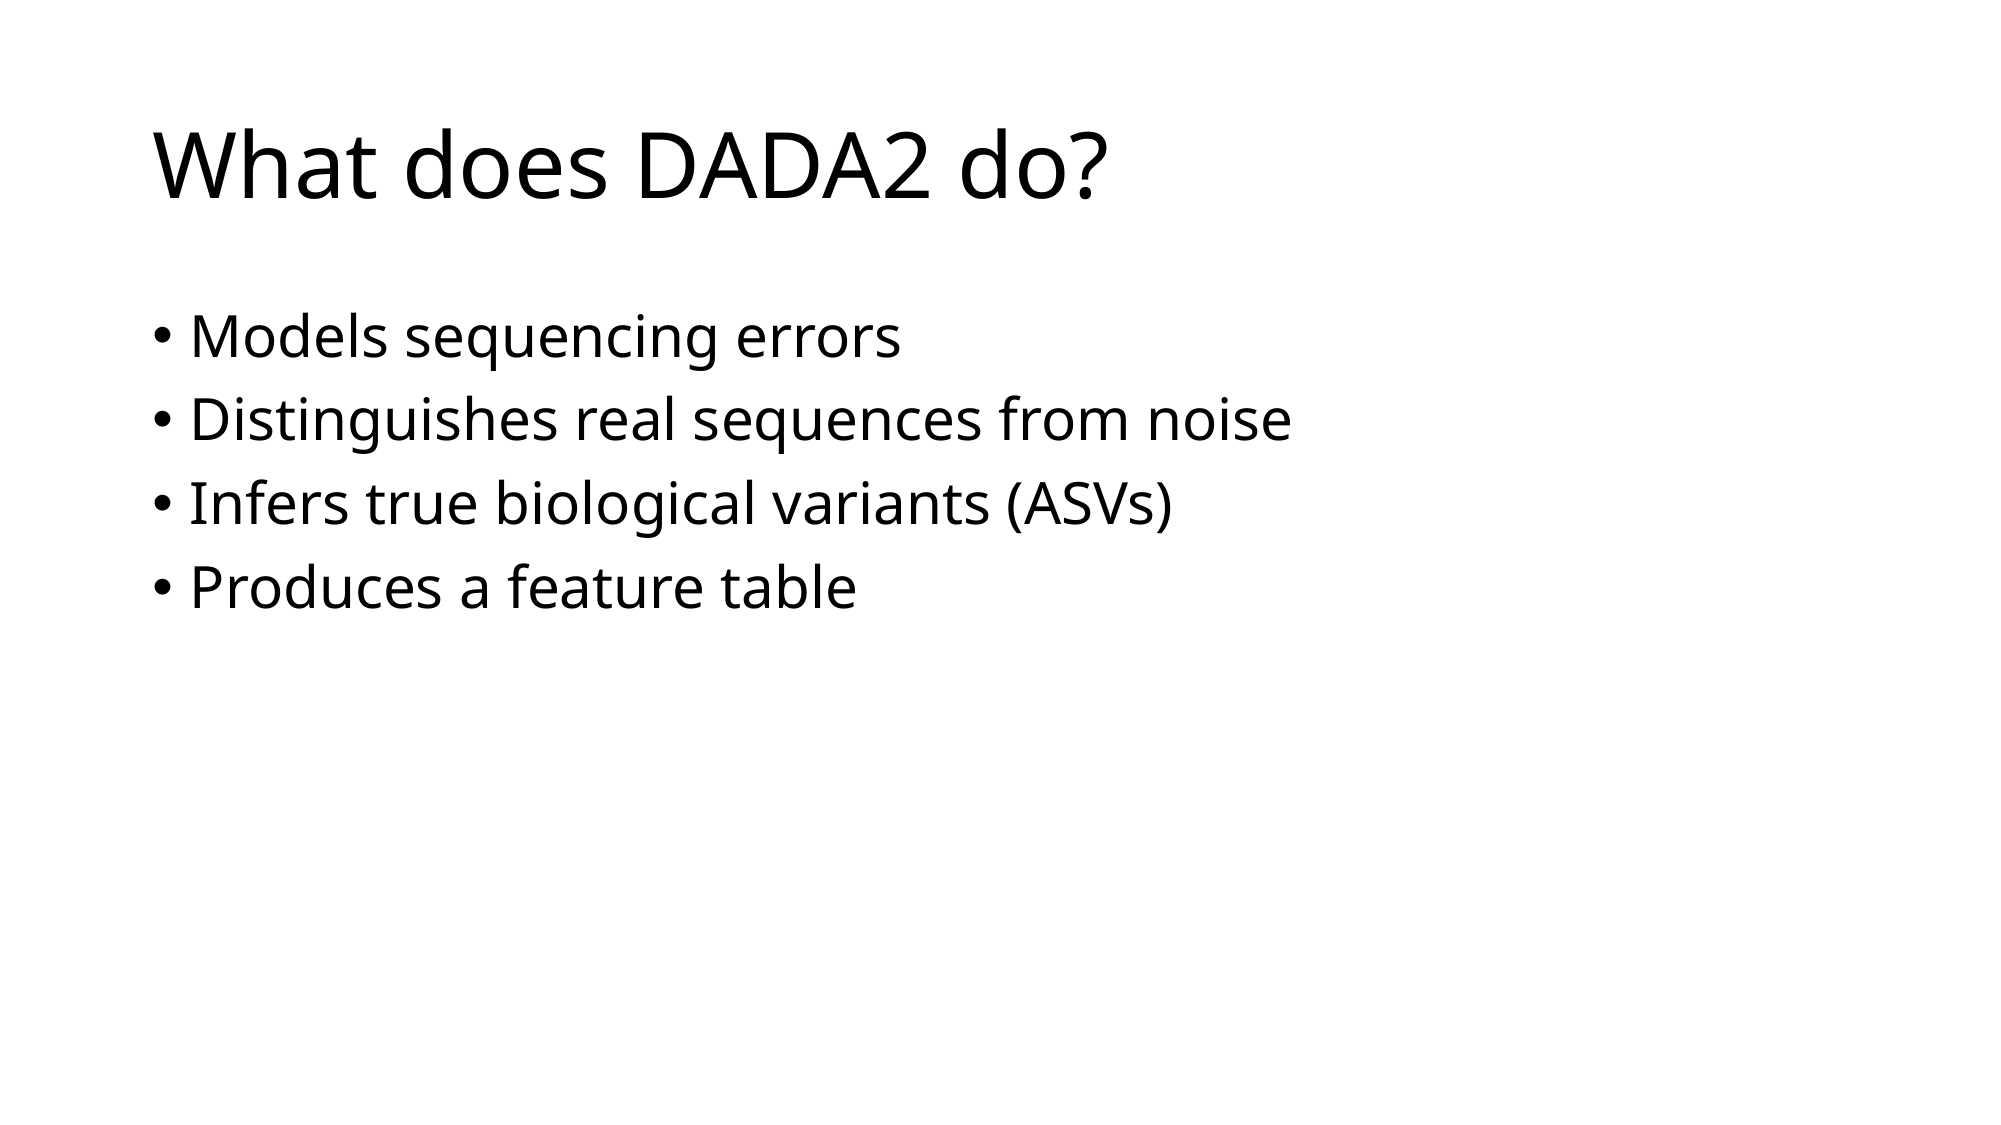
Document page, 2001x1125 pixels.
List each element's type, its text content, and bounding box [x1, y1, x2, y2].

list Models sequencing errors Distinguishes real sequences from noise Infers true biological variants (ASVs) Produces a feature table [137, 299, 1863, 1014]
title What does DADA2 do? [137, 59, 1863, 278]
